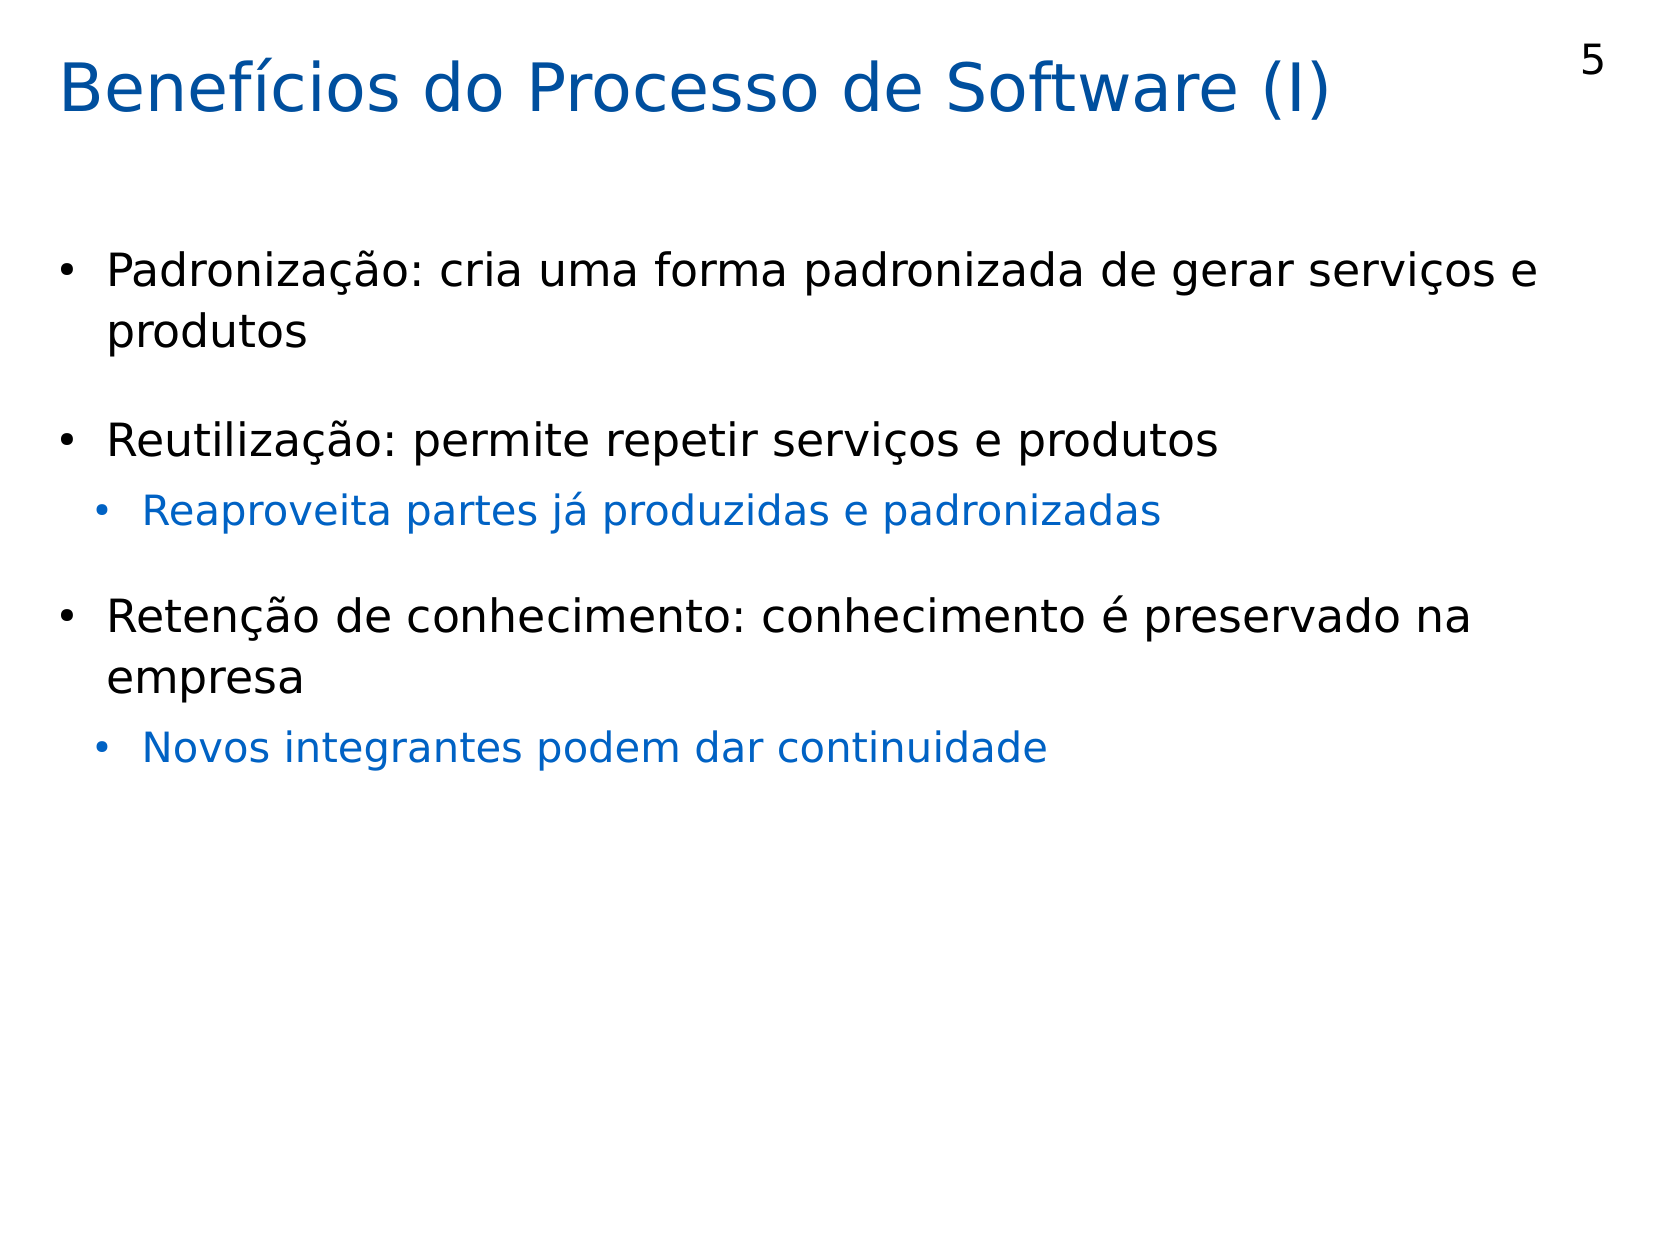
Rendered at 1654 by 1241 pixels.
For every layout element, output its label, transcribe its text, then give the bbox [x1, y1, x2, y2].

list Padronização: cria uma forma padronizada de gerar serviços e produtos Reutilização: permite repetir serviços e produtos Reaproveita partes já produzidas e padronizadas Retenção de conhecimento: conhecimento é preservado na empresa Novos integrantes podem dar continuidade [59, 236, 1595, 1211]
title Benefícios do Processo de Software (I) [59, 29, 1506, 148]
